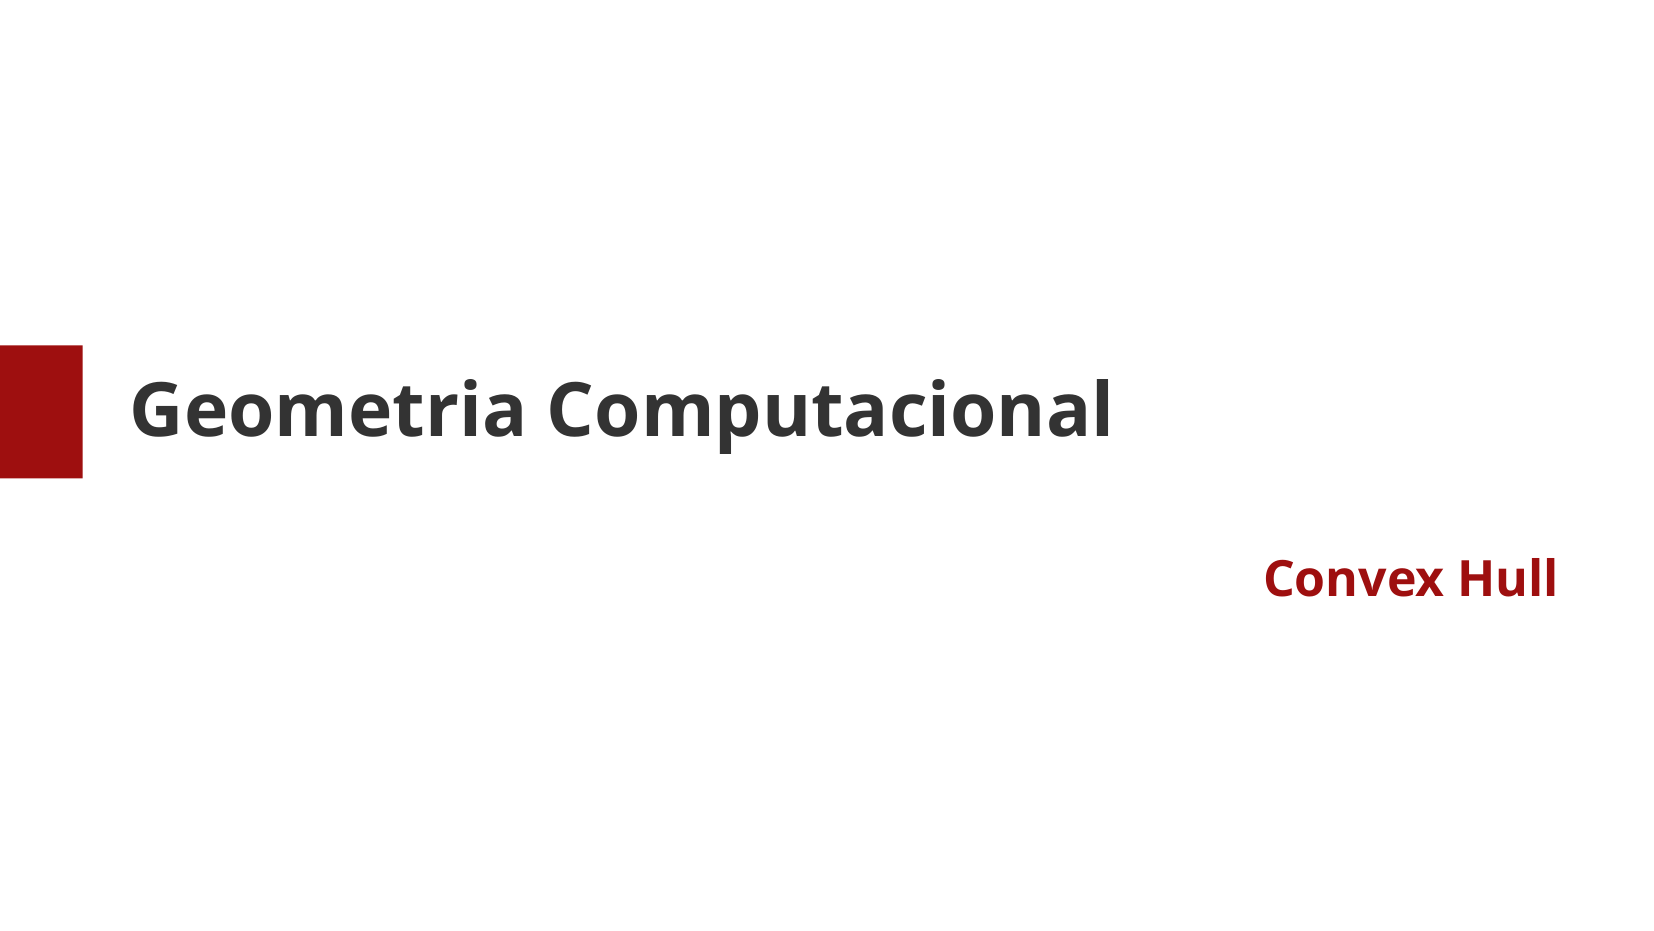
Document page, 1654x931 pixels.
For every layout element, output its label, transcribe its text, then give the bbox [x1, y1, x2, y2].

subtitle Convex Hull [153, 516, 1560, 638]
title Geometria Computacional [129, 318, 1536, 497]
